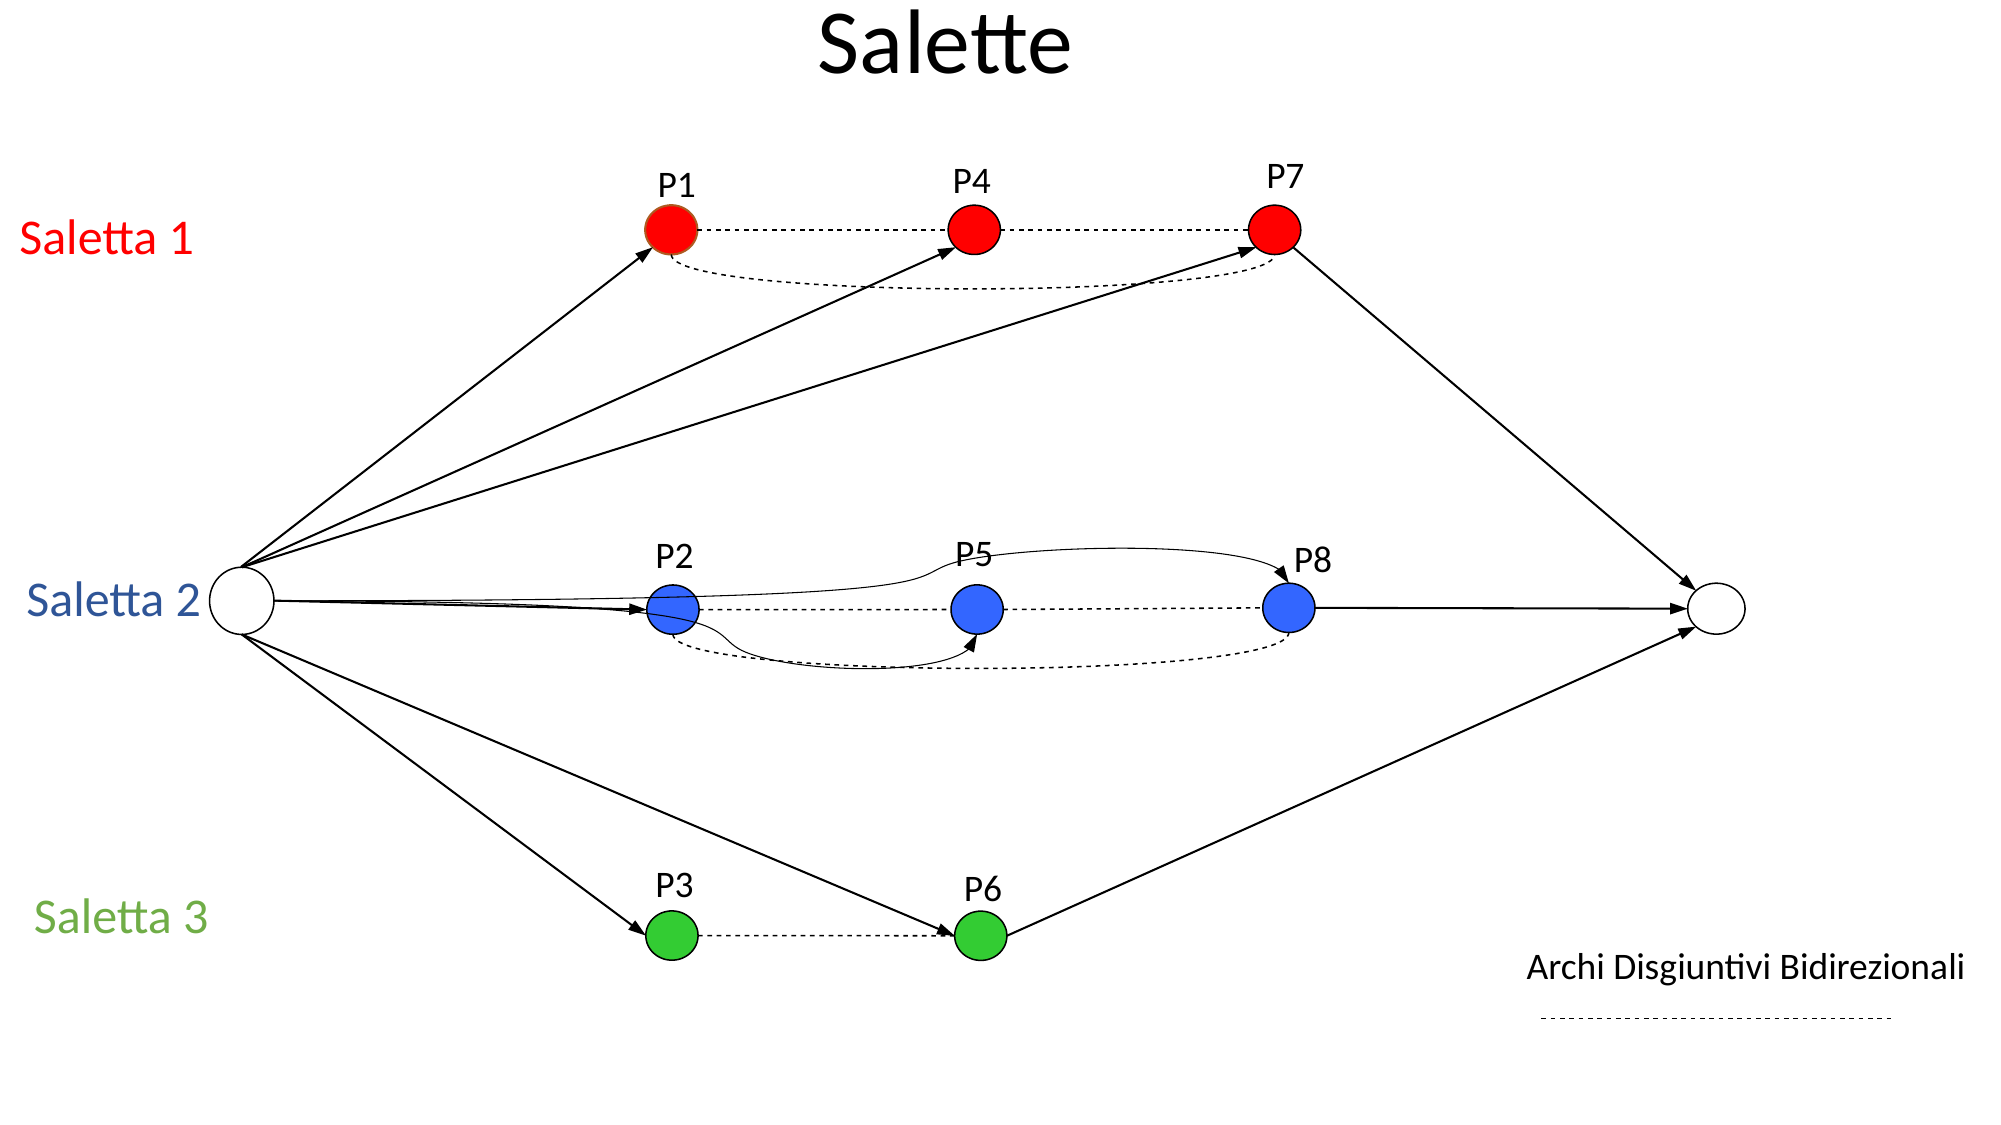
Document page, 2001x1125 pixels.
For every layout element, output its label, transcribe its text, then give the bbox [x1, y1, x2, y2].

text_box [645, 223, 698, 255]
text_box P6 [948, 865, 1026, 927]
text_box P1 [642, 162, 781, 223]
text_box [647, 614, 695, 635]
text_box [646, 598, 700, 621]
text_box P5 [940, 530, 1017, 567]
text_box [954, 927, 1007, 961]
text_box [645, 923, 698, 961]
text_box Saletta 2 [11, 571, 223, 649]
text_box [951, 592, 1004, 635]
text_box Saletta 1 [4, 209, 218, 287]
text_box P3 [640, 861, 718, 923]
text_box P5 [940, 555, 1017, 592]
text_box P4 [937, 157, 1015, 219]
text_box Saletta 3 [19, 888, 240, 965]
text_box [1248, 214, 1301, 255]
text_box [948, 219, 1001, 255]
text_box [1262, 585, 1315, 633]
text_box Salette [802, 0, 1378, 124]
text_box P7 [1251, 153, 1329, 214]
text_box P2 [640, 532, 718, 594]
text_box P8 [1278, 536, 1356, 598]
text_box Archi Disgiuntivi Bidirezionali [1511, 943, 2000, 1005]
